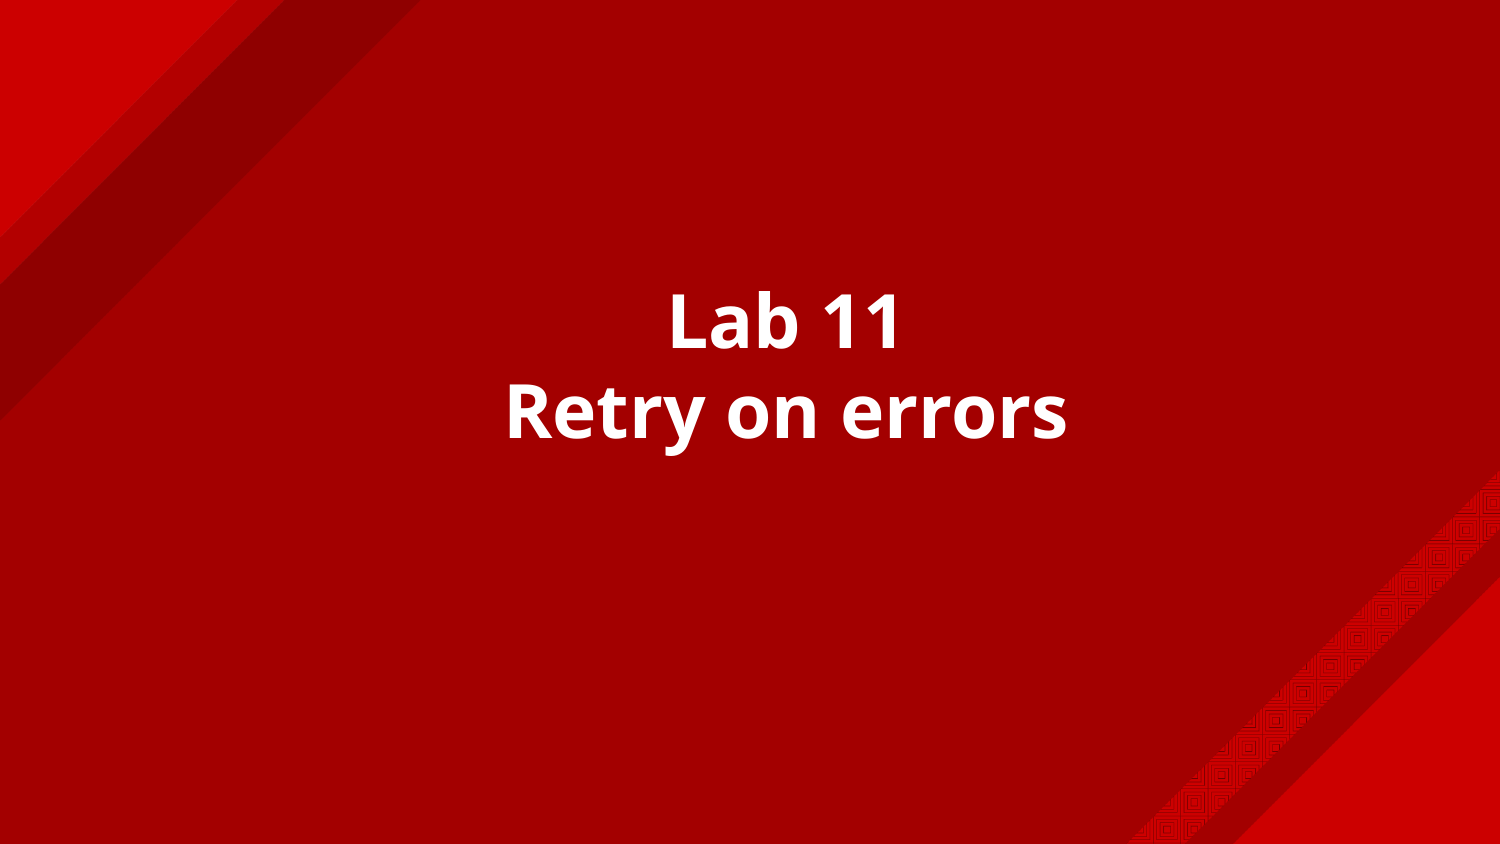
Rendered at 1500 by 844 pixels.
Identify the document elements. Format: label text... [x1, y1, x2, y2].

title Lab 11 Retry on errors [298, 356, 1274, 469]
picture [0, 0, 1500, 844]
